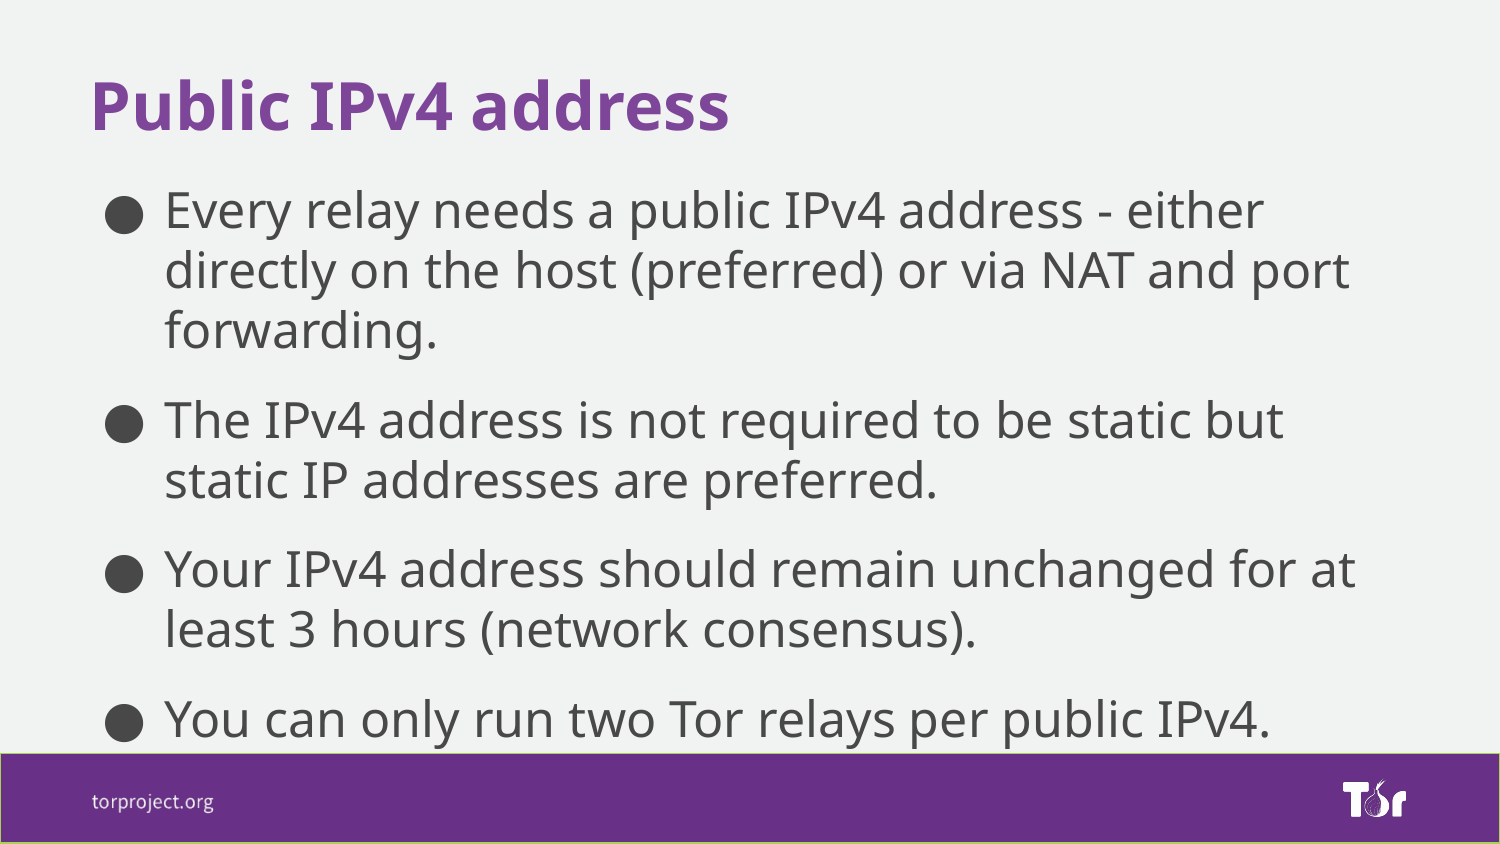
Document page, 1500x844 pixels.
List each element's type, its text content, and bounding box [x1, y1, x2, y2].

text_box Public IPv4 address [75, 33, 1425, 171]
picture [1343, 778, 1406, 817]
picture [75, 780, 604, 821]
text_box Every relay needs a public IPv4 address - either directly on the host (preferred) or via NAT and port forwarding. The IPv4 address is not required to be static but static IP addresses are preferred. Your IPv4 address should remain unchanged for at least 3 hours (network consensus). You can only run two Tor relays per public IPv4. [75, 171, 1425, 728]
